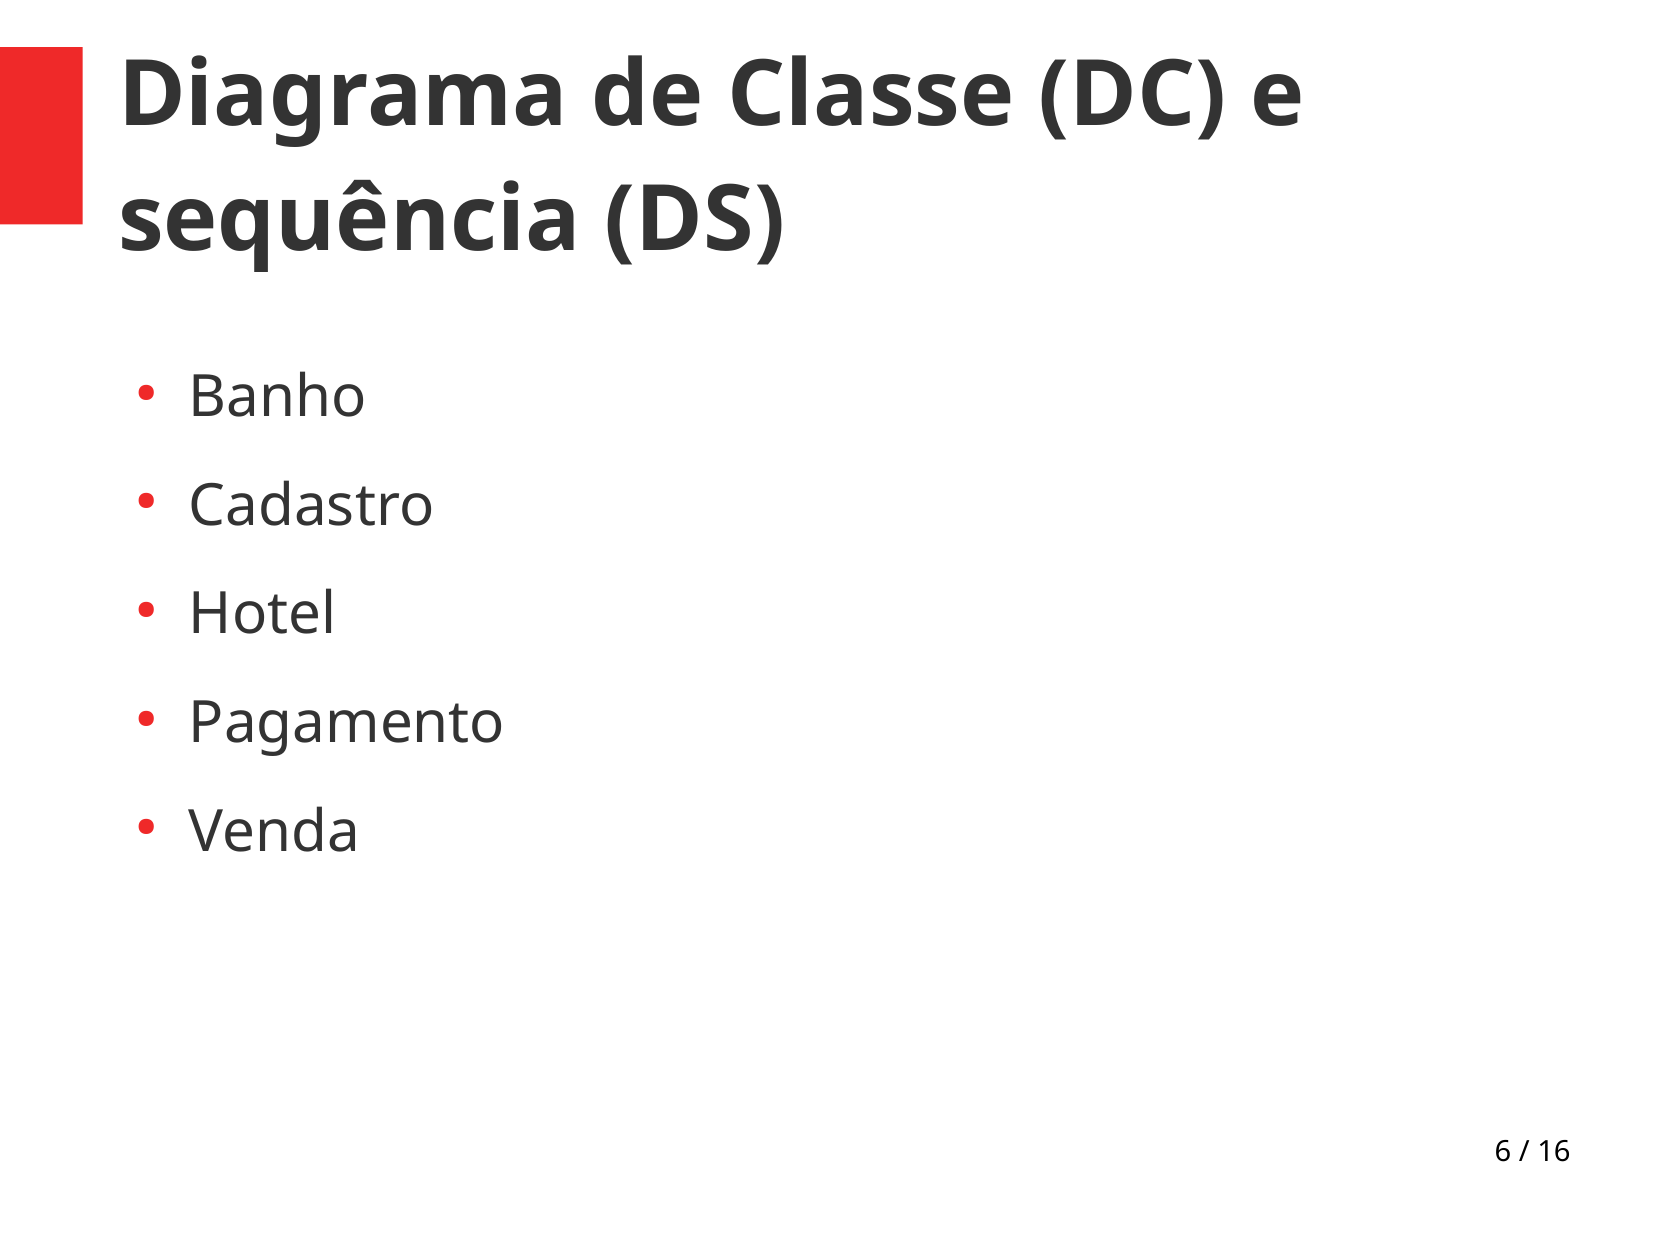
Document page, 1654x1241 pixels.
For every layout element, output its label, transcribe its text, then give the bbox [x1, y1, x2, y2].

list Banho Cadastro Hotel Pagamento Venda [118, 354, 1536, 1074]
title Diagrama de Classe (DC) e sequência (DS) [118, 27, 1571, 278]
